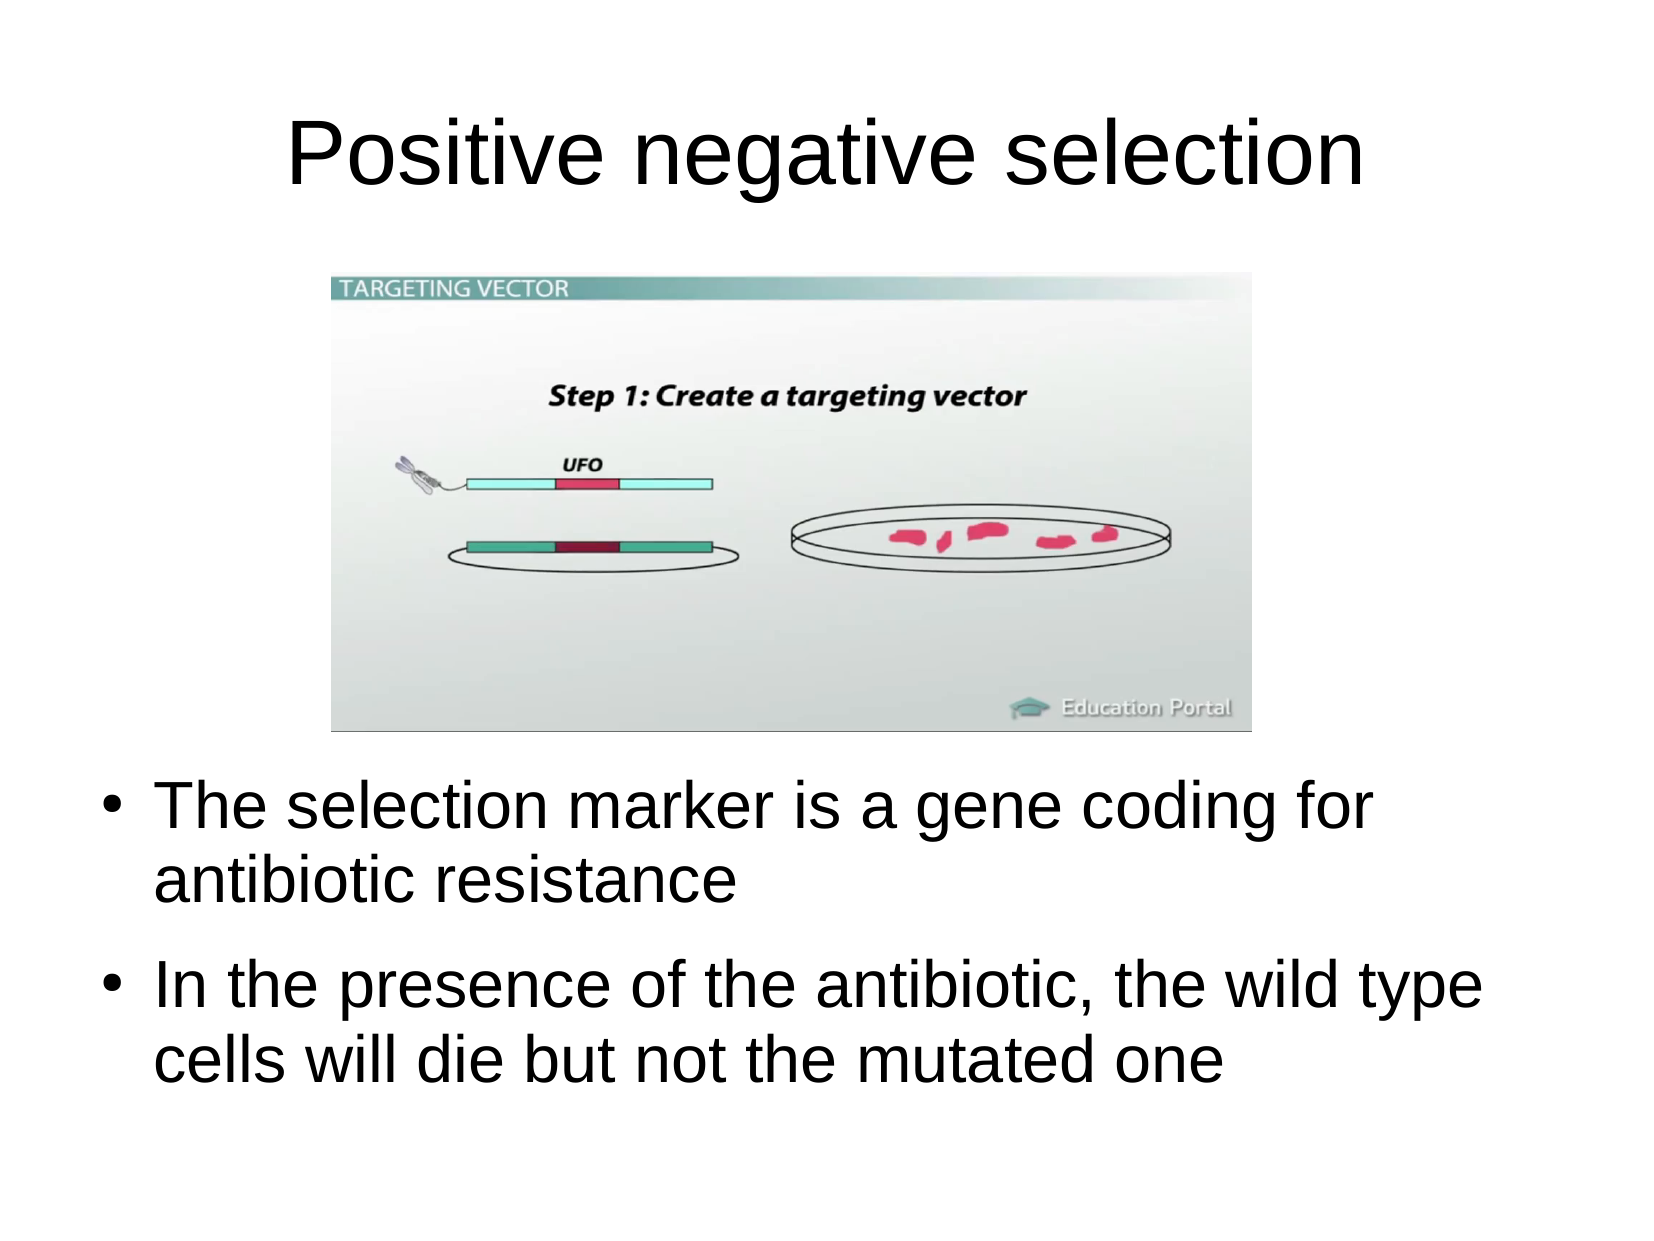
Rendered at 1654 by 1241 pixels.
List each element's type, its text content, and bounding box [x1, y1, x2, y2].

title Positive negative selection [82, 49, 1571, 257]
text_box [330, 271, 1252, 733]
list The selection marker is a gene coding for antibiotic resistance In the presence of the antibiotic, the wild type cells will die but not the mutated one [82, 767, 1571, 1111]
